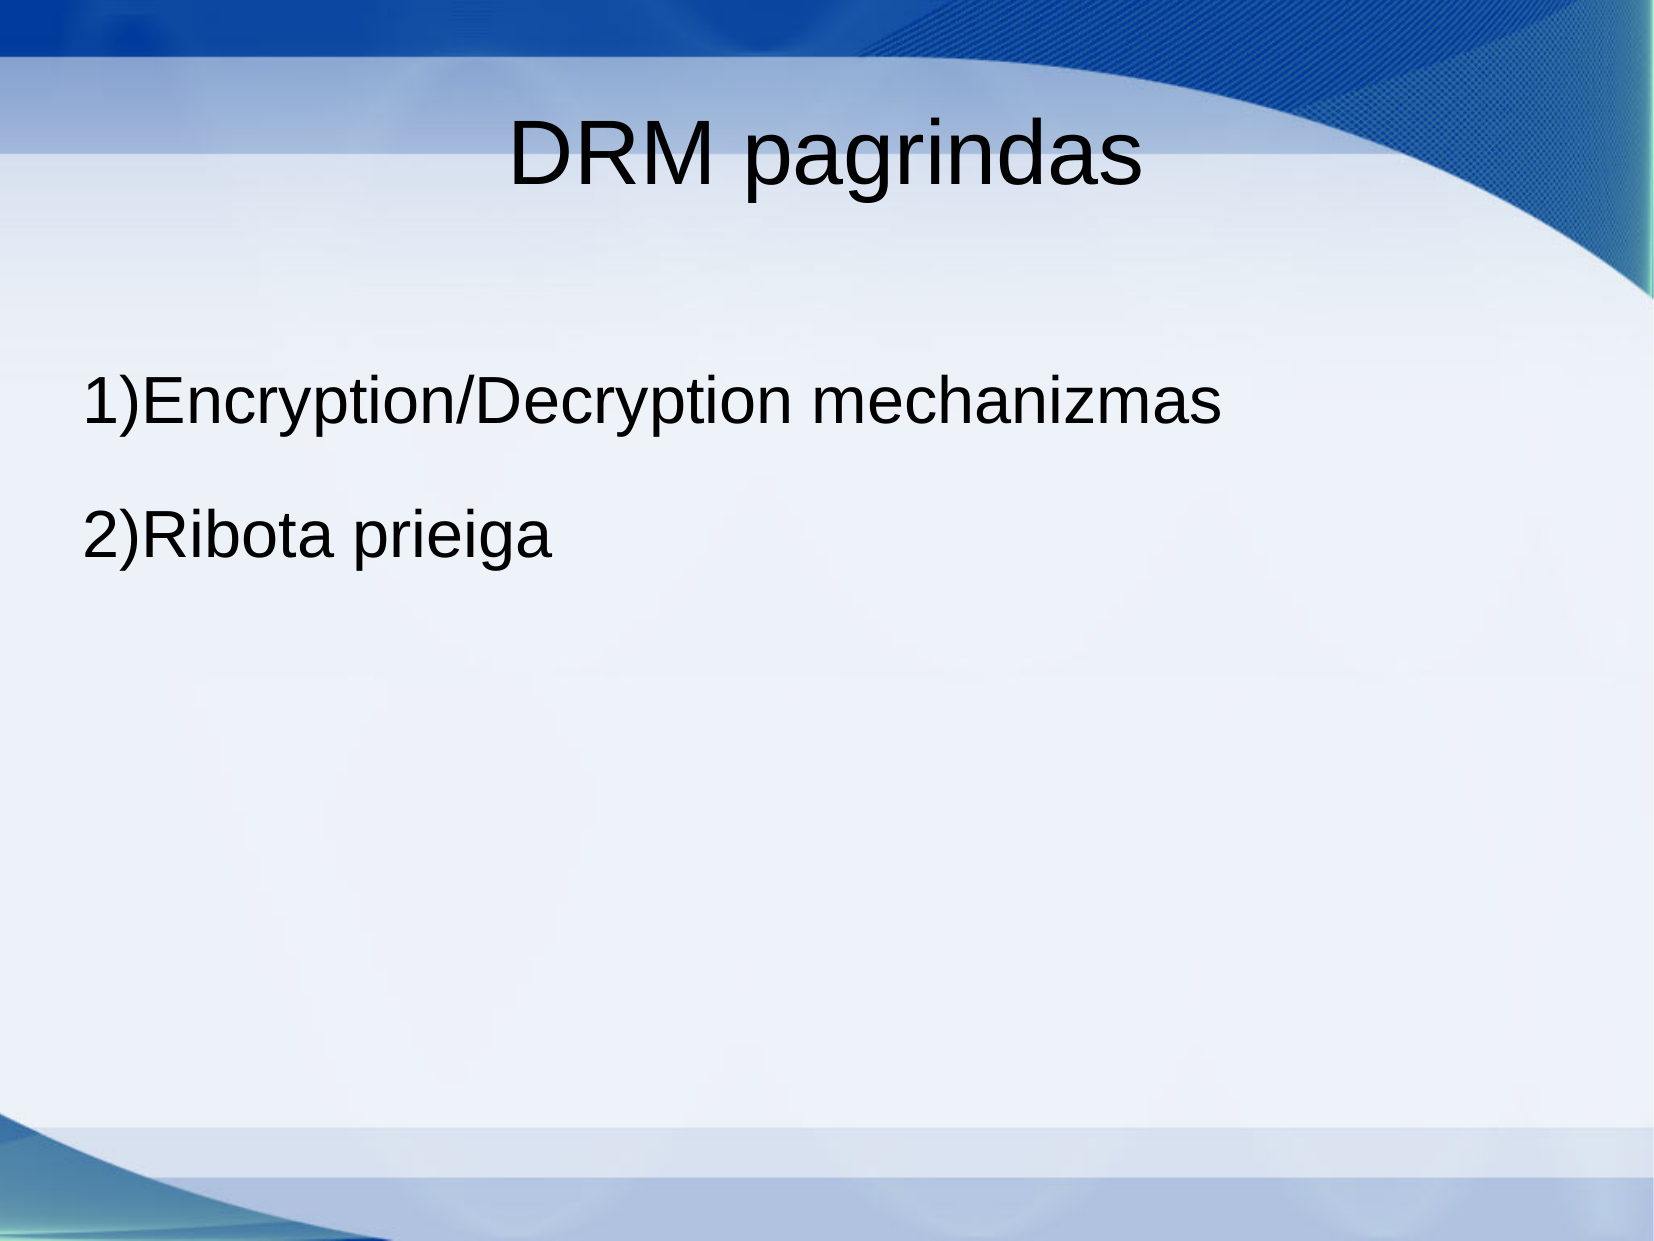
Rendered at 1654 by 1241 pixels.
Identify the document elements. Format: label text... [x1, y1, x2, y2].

list Encryption/Decryption mechanizmas Ribota prieiga [82, 260, 1571, 980]
picture [0, 0, 1654, 1241]
title DRM pagrindas [82, 49, 1571, 257]
